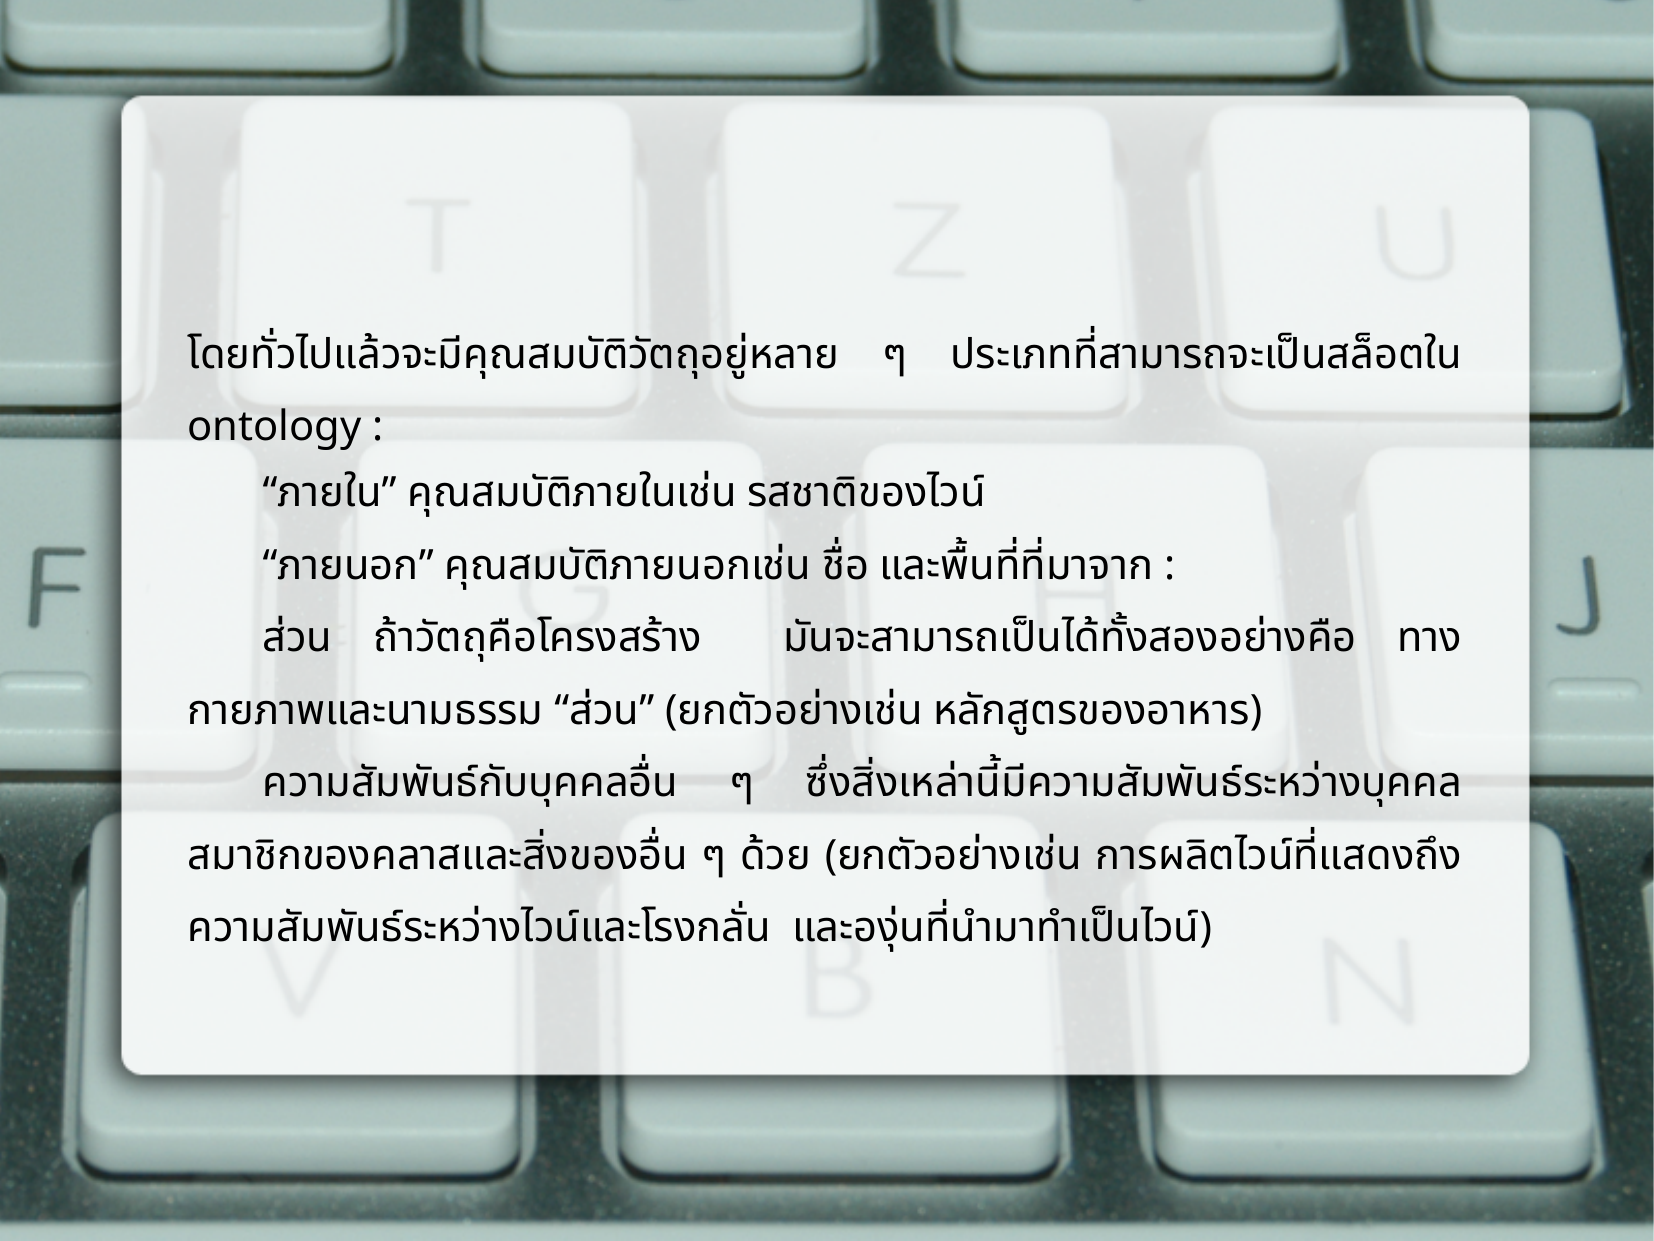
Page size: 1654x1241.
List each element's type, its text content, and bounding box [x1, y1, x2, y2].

subtitle โดยทั่วไปแล้วจะมีคุณสมบัติวัตถุอยู่หลาย ๆ ประเภทที่สามารถจะเป็นสล็อตใน ontology : “ภายใน” คุณสมบัติภายในเช่น รสชาติของไวน์ “ภายนอก” คุณสมบัติภายนอกเช่น ชื่อ และพื้นที่ที่มาจาก : ส่วน ถ้าวัตถุคือโครงสร้าง มันจะสามารถเป็นได้ทั้งสองอย่างคือ ทางกายภาพและนามธรรม “ส่วน” (ยกตัวอย่างเช่น หลักสูตรของอาหาร) ความสัมพันธ์กับบุคคลอื่น ๆ ซึ่งสิ่งเหล่านี้มีความสัมพันธ์ระหว่างบุคคล สมาชิกของคลาสและสิ่งของอื่น ๆ ด้วย (ยกตัวอย่างเช่น การผลิตไวน์ที่แสดงถึงความสัมพันธ์ระหว่างไวน์และโรงกลั่น และองุ่นที่นำมาทำเป็นไวน์) [187, 337, 1463, 938]
picture [0, 0, 1654, 1241]
